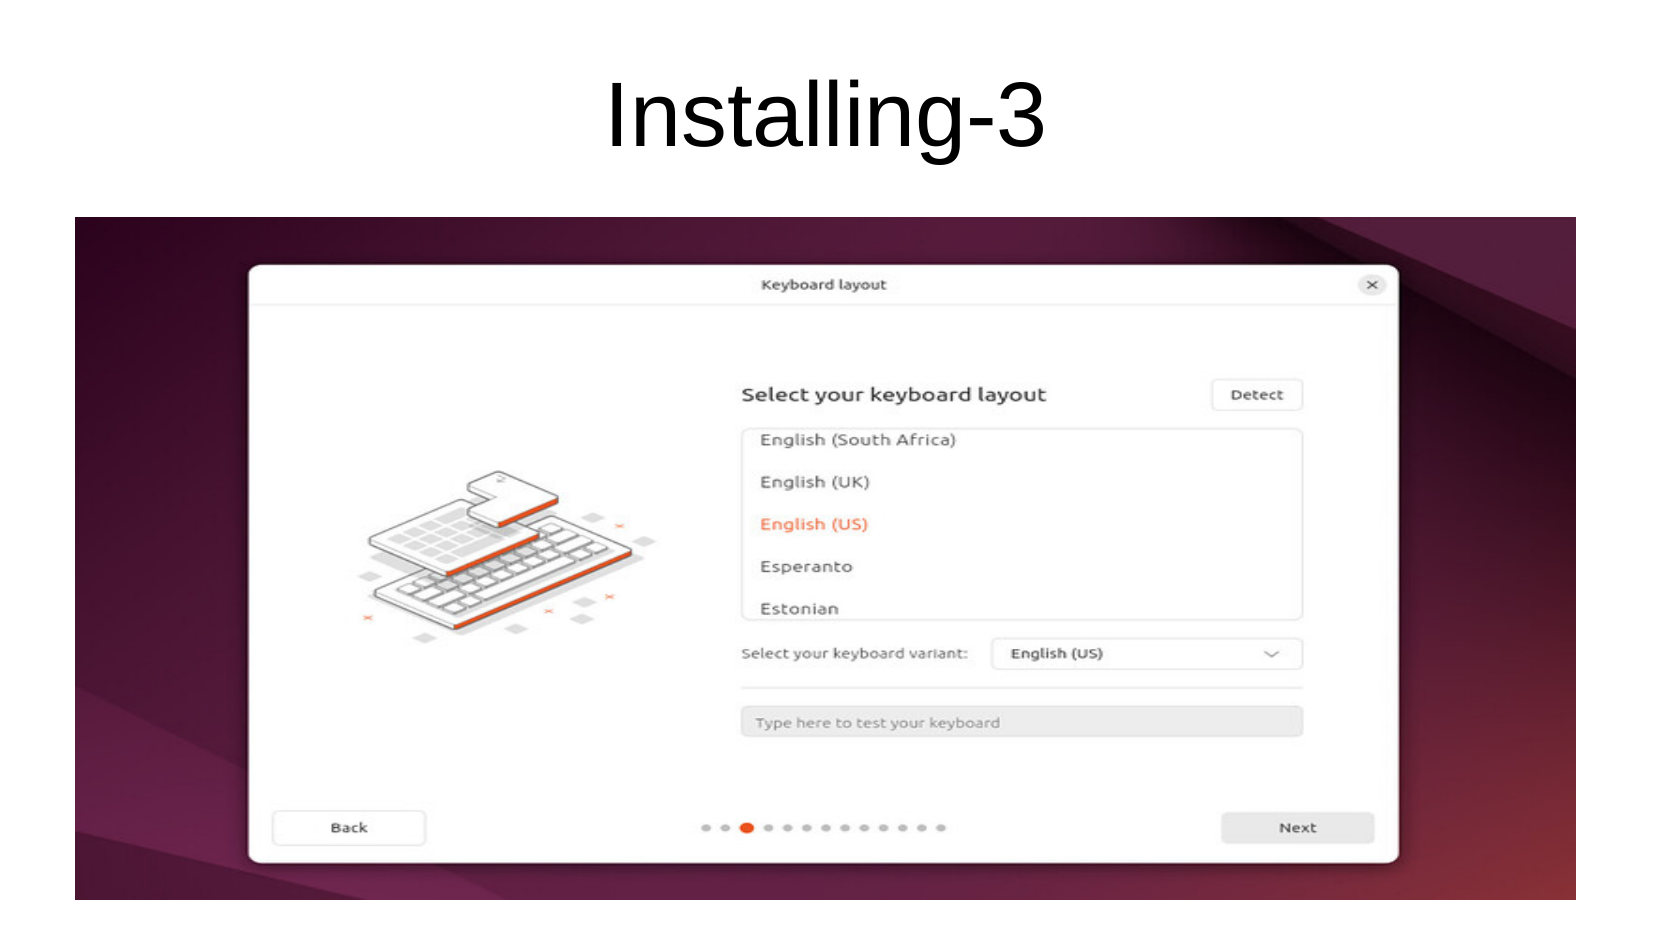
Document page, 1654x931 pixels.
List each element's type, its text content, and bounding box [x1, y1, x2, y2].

title Installing-3 [82, 37, 1571, 193]
picture [75, 217, 1576, 901]
